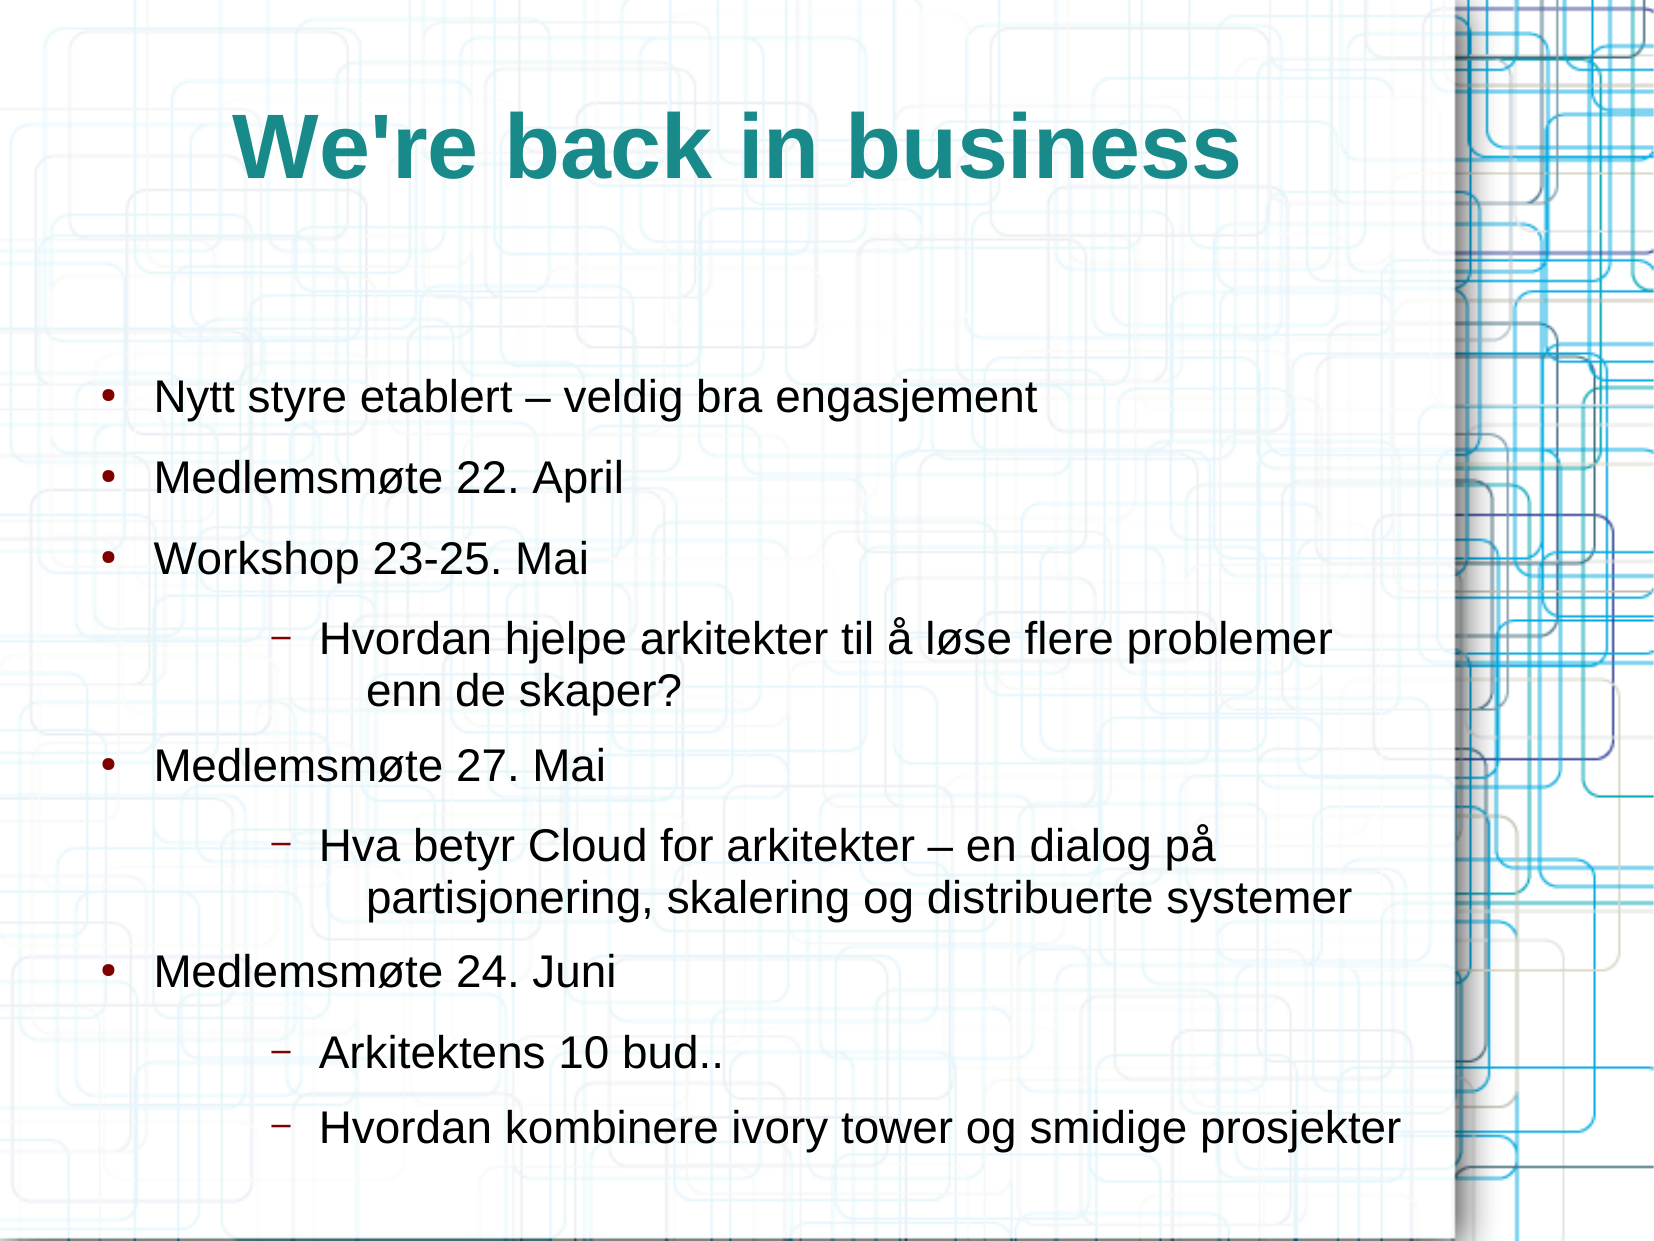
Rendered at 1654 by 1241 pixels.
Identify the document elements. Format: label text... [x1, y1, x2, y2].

list Nytt styre etablert – veldig bra engasjement Medlemsmøte 22. April Workshop 23-25. Mai Hvordan hjelpe arkitekter til å løse flere problemer enn de skaper? Medlemsmøte 27. Mai Hva betyr Cloud for arkitekter – en dialog på partisjonering, skalering og distribuerte systemer Medlemsmøte 24. Juni Arkitektens 10 bud.. Hvordan kombinere ivory tower og smidige prosjekter [82, 290, 1418, 1154]
picture [0, 0, 1654, 1241]
title We're back in business [59, 50, 1418, 244]
